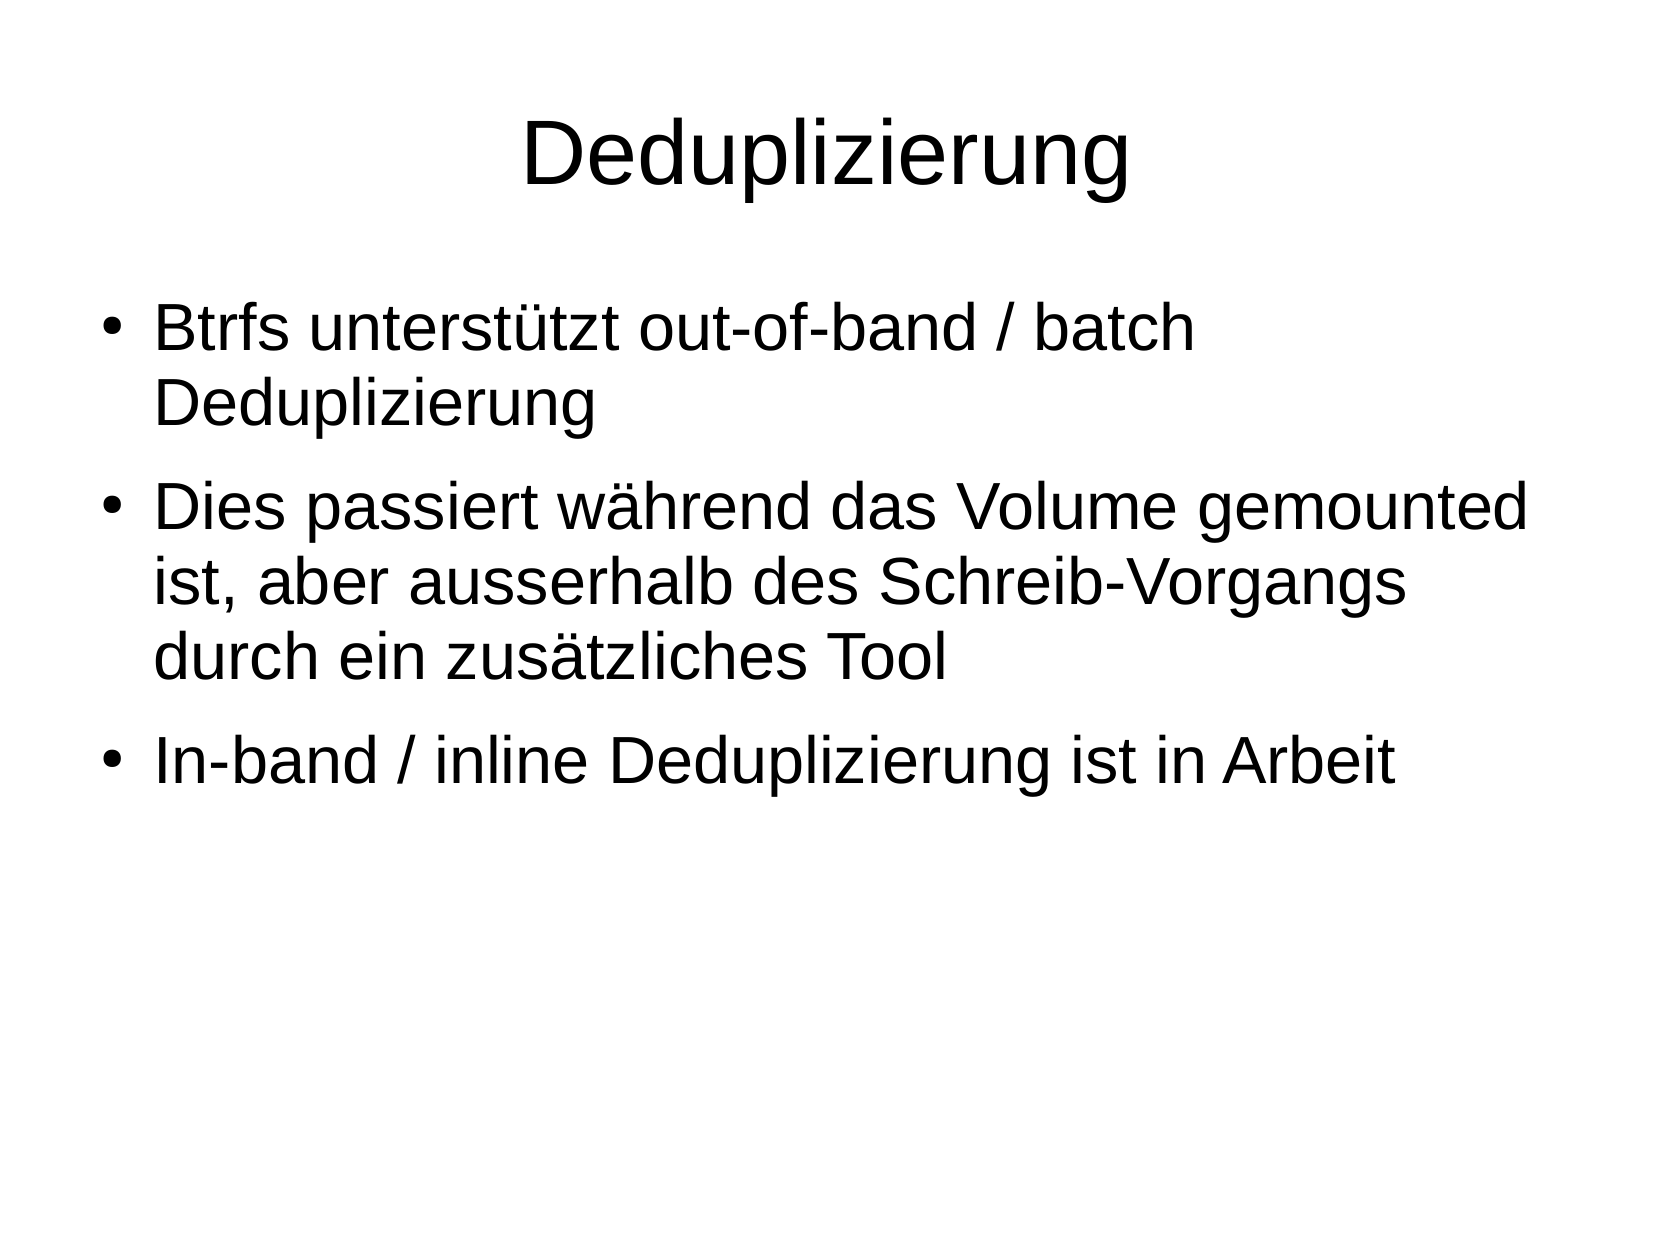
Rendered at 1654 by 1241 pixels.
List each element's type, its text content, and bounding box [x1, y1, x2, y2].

title Deduplizierung [82, 49, 1571, 257]
list Btrfs unterstützt out-of-band / batch Deduplizierung Dies passiert während das Volume gemounted ist, aber ausserhalb des Schreib-Vorgangs durch ein zusätzliches Tool In-band / inline Deduplizierung ist in Arbeit [82, 290, 1571, 1010]
